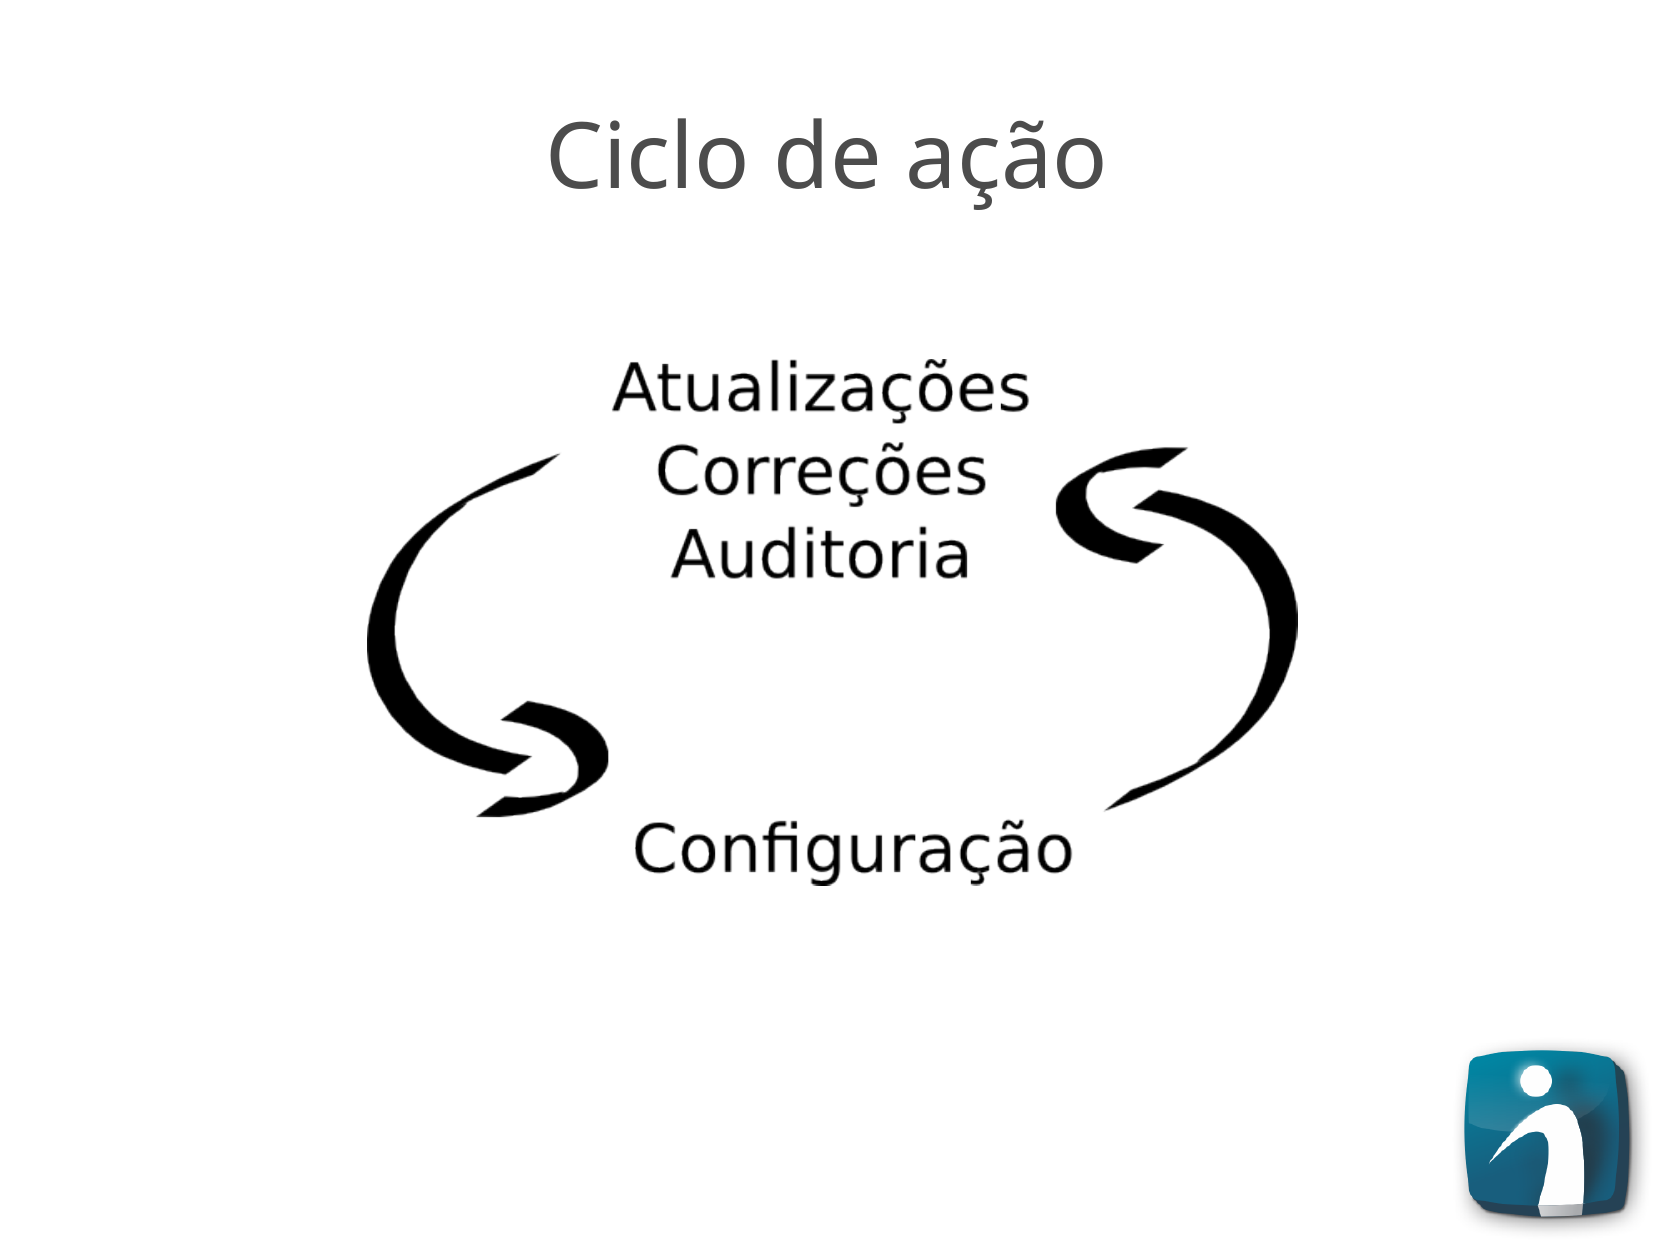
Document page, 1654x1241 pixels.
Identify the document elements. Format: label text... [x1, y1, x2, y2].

picture [1447, 1035, 1654, 1241]
picture [367, 359, 1298, 886]
title Ciclo de ação [82, 49, 1571, 257]
